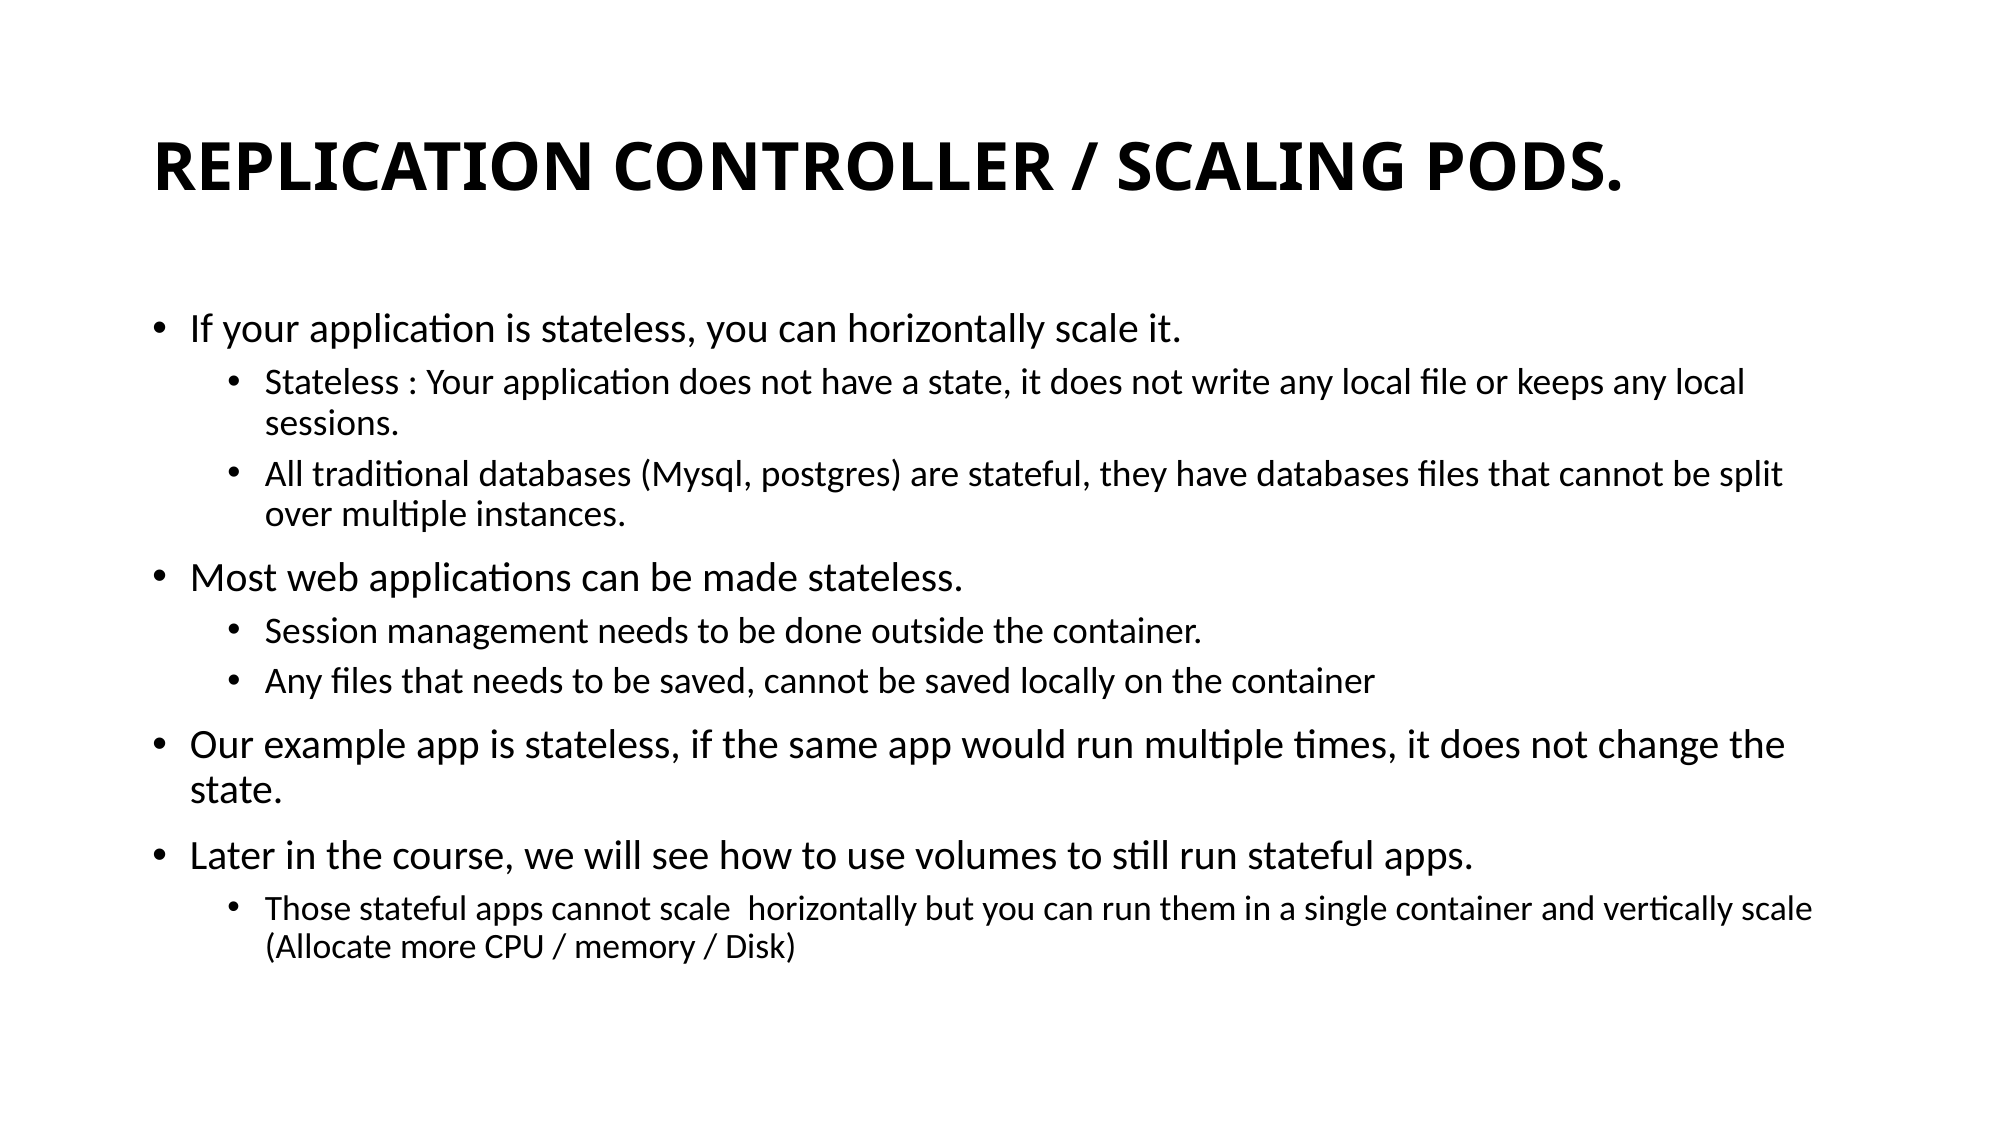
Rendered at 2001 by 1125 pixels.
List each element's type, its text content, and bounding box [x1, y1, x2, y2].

list If your application is stateless, you can horizontally scale it. Stateless : Your application does not have a state, it does not write any local file or keeps any local sessions. All traditional databases (Mysql, postgres) are stateful, they have databases files that cannot be split over multiple instances. Most web applications can be made stateless. Session management needs to be done outside the container. Any files that needs to be saved, cannot be saved locally on the container Our example app is stateless, if the same app would run multiple times, it does not change the state. Later in the course, we will see how to use volumes to still run stateful apps. Those stateful apps cannot scale horizontally but you can run them in a single container and vertically scale (Allocate more CPU / memory / Disk) [137, 299, 1863, 1014]
title REPLICATION CONTROLLER / SCALING PODS. [137, 59, 1863, 278]
